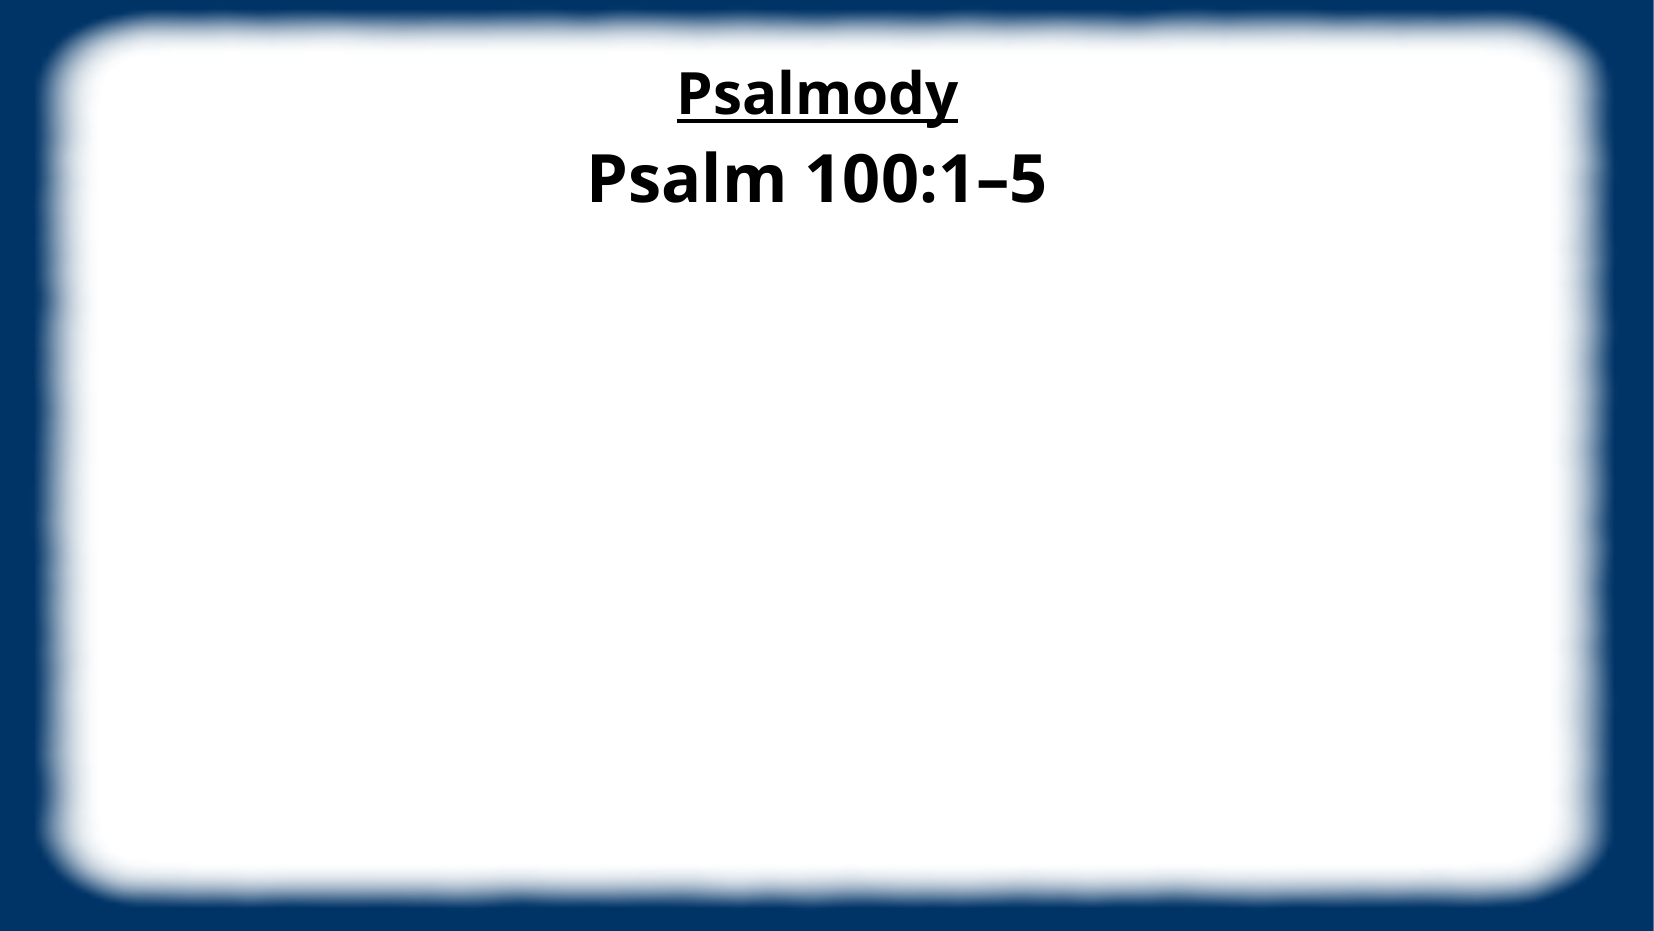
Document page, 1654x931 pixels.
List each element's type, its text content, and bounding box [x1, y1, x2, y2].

picture [0, 0, 1654, 931]
text_box Psalmody Psalm 100:1–5 [90, 45, 1546, 226]
